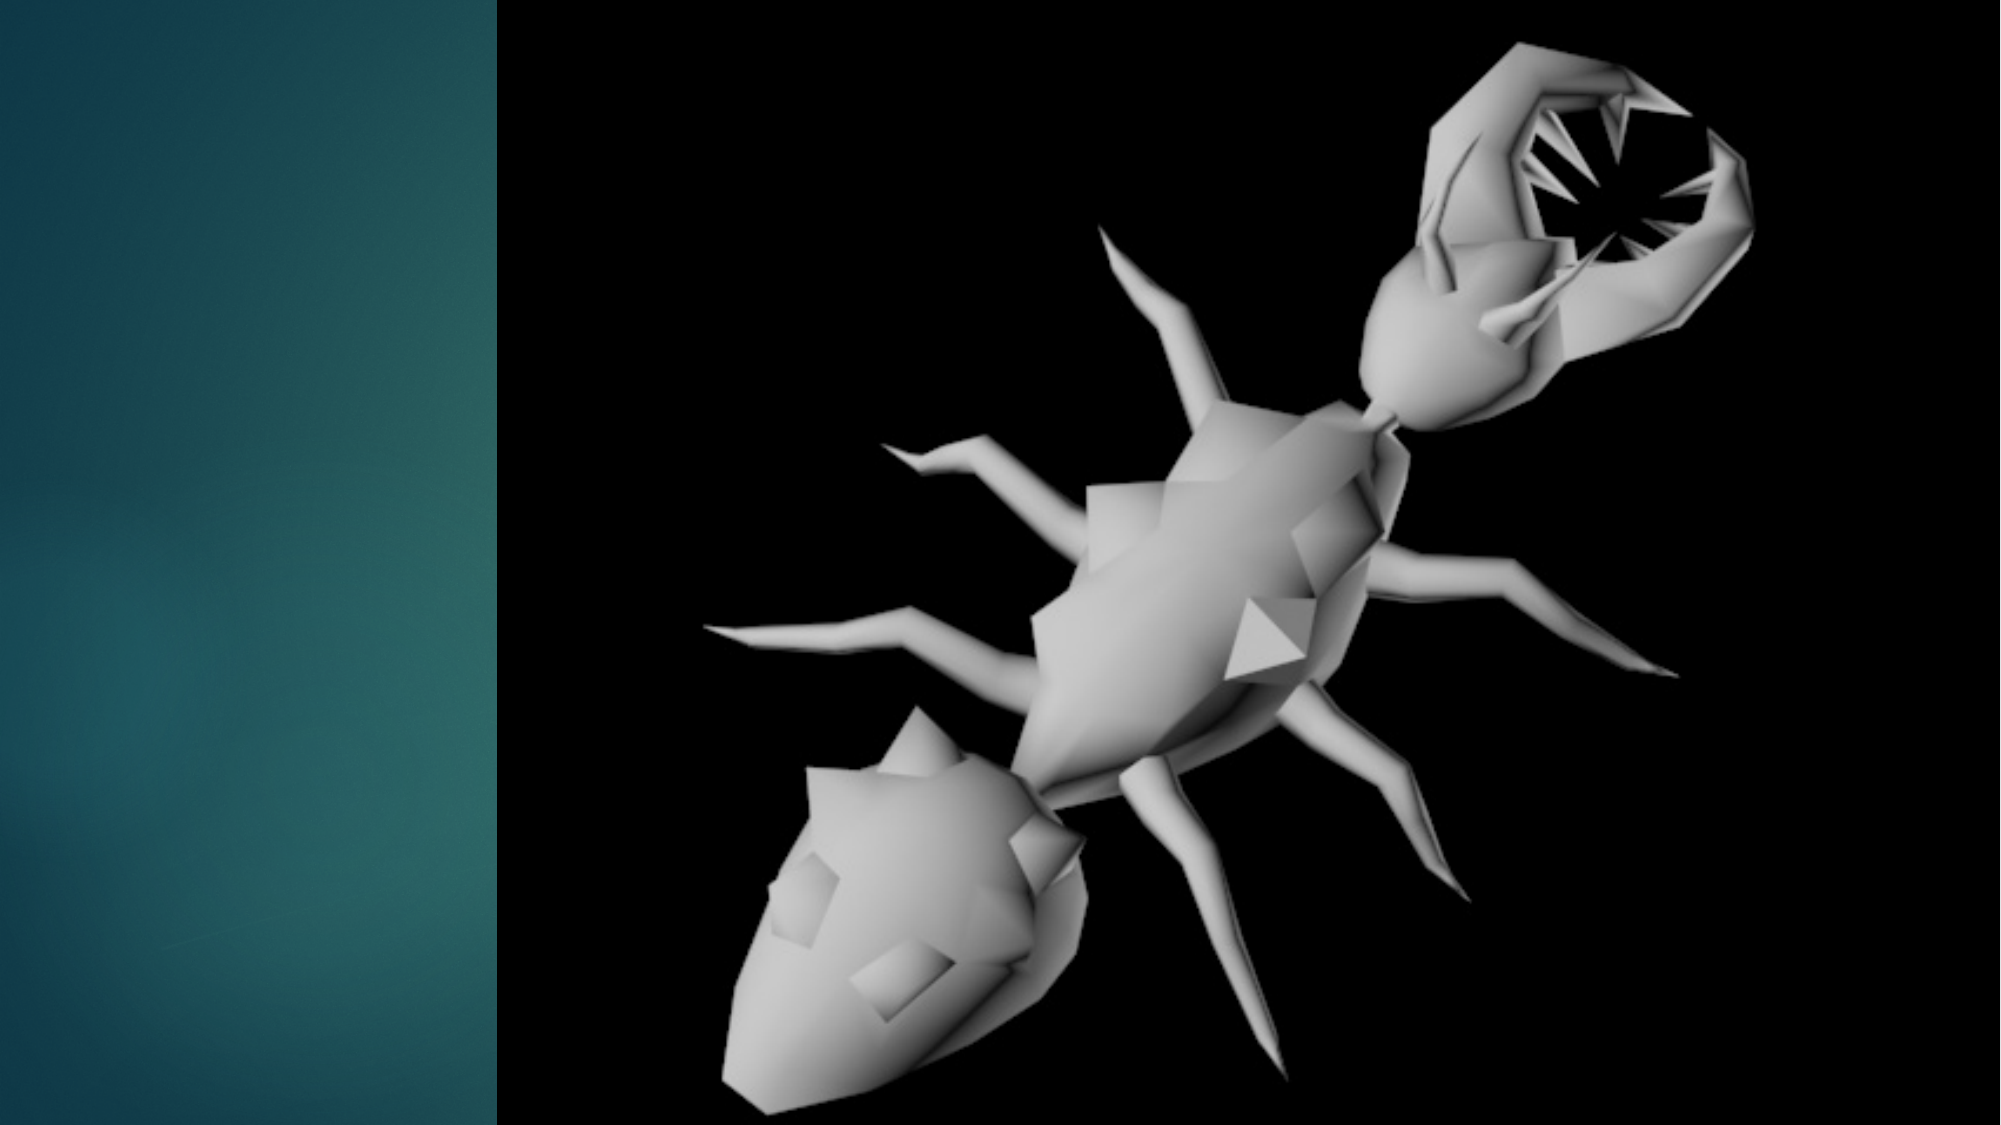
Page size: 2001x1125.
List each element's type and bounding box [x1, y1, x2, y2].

picture [497, 0, 2000, 1125]
